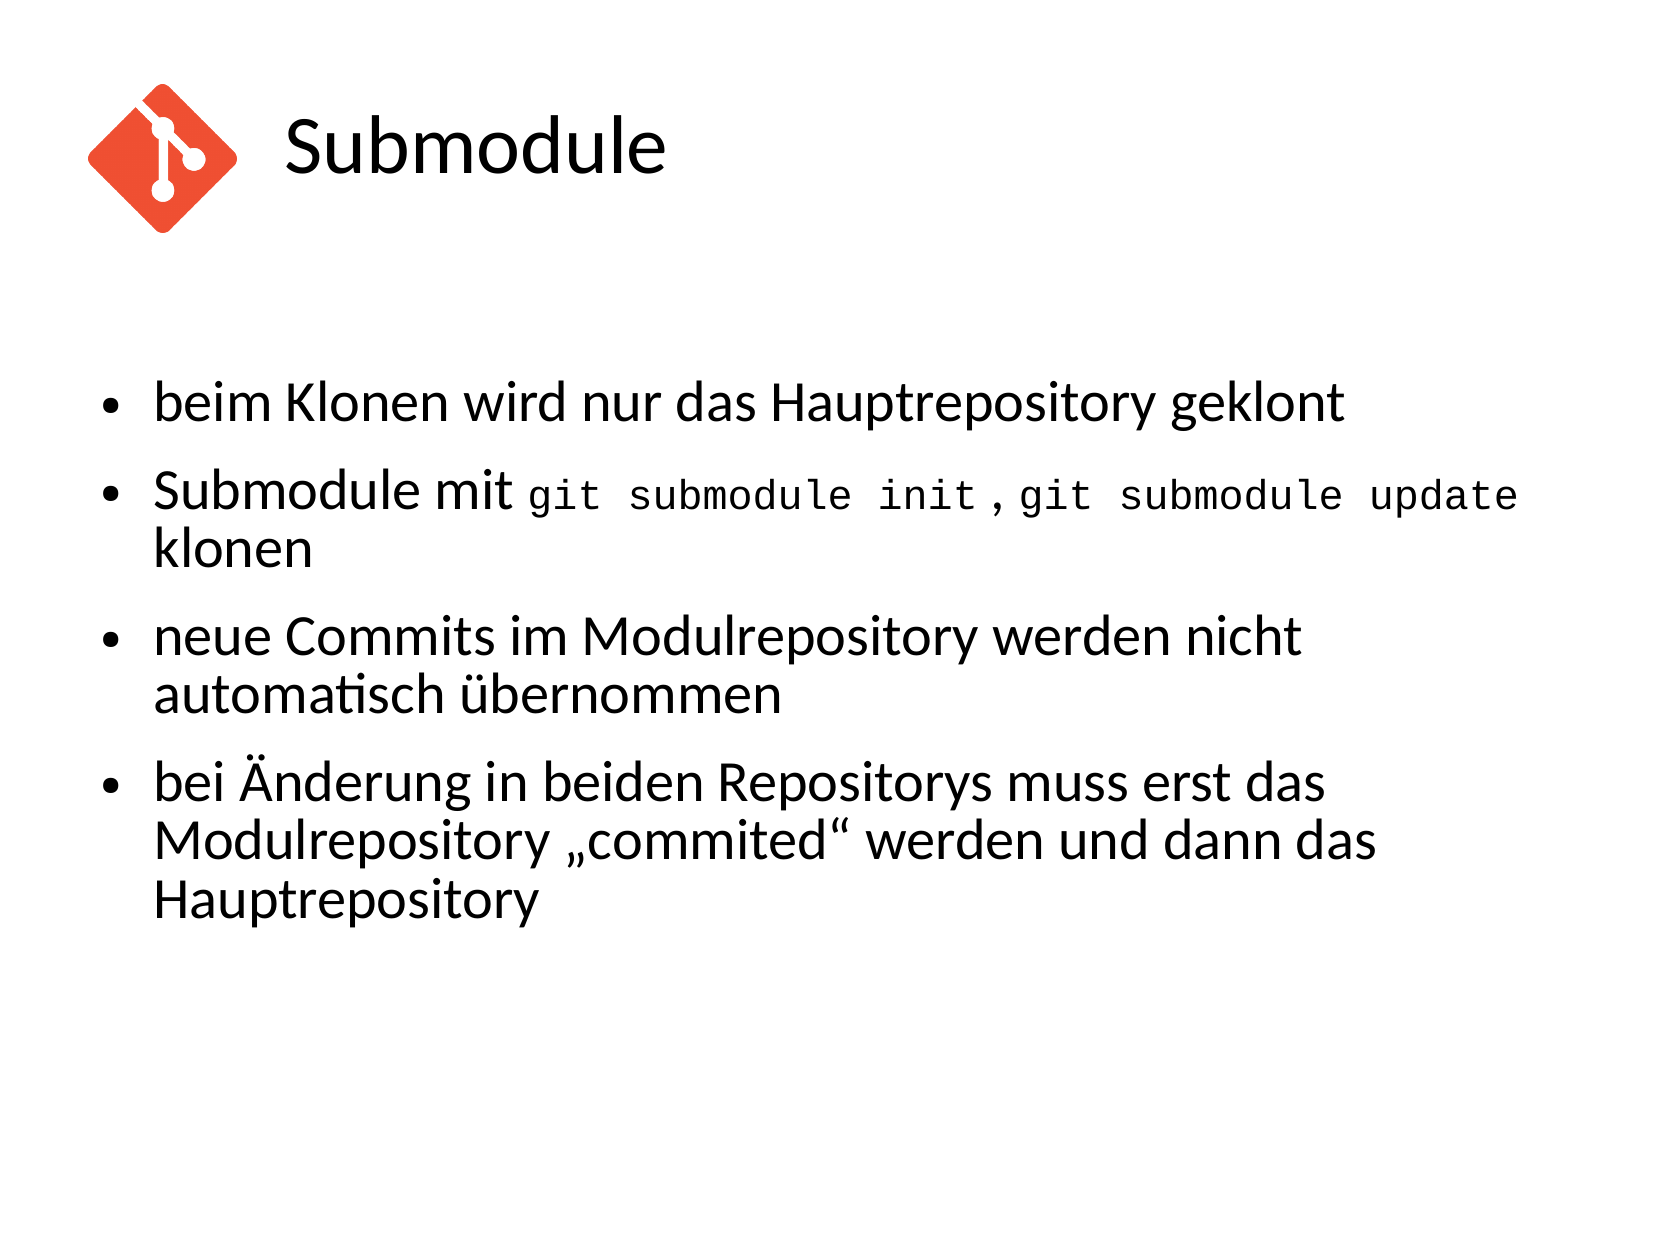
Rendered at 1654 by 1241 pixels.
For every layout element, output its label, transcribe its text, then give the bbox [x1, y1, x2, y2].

title Submodule [265, 49, 1571, 257]
list beim Klonen wird nur das Hauptrepository geklont Submodule mit git submodule init , git submodule update klonen neue Commits im Modulrepository werden nicht automatisch übernommen bei Änderung in beiden Repositorys muss erst das Modulrepository „commited“ werden und dann das Hauptrepository [82, 290, 1571, 1152]
picture [88, 84, 237, 233]
